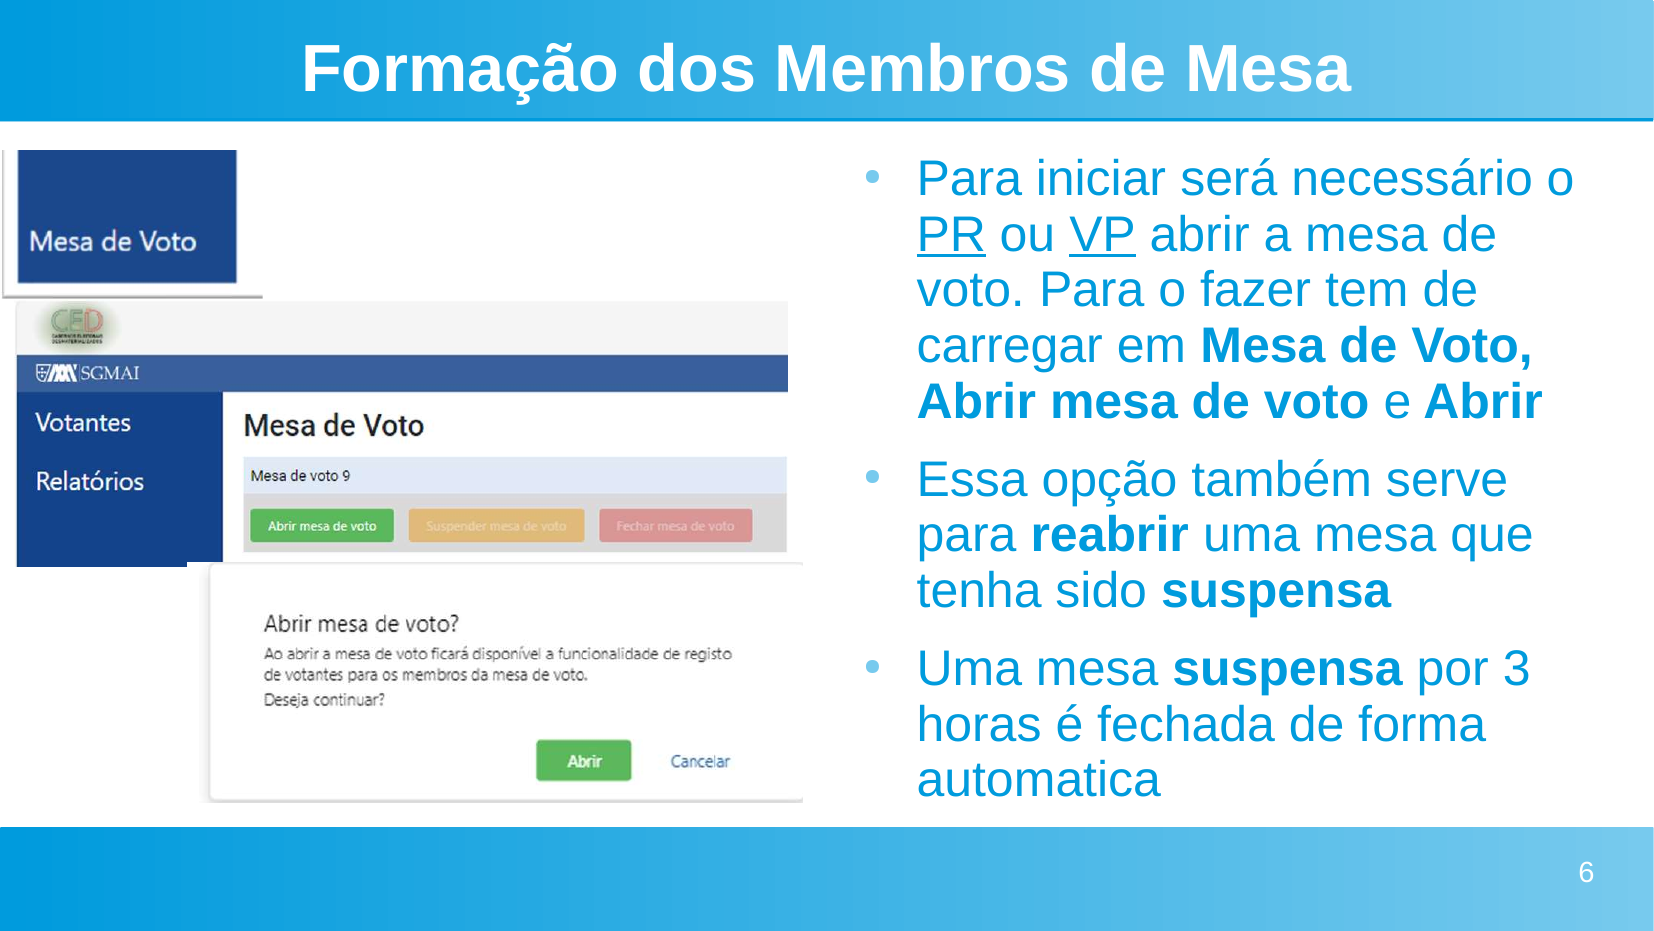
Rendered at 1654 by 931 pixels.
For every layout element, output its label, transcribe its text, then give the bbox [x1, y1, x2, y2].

list Para iniciar será necessário o PR ou VP abrir a mesa de voto. Para o fazer tem de carregar em Mesa de Voto, Abrir mesa de voto e Abrir Essa opção também serve para reabrir uma mesa que tenha sido suspensa Uma mesa suspensa por 3 horas é fechada de forma automatica [845, 150, 1596, 826]
picture [0, 150, 803, 803]
title Formação dos Membros de Mesa [59, 29, 1595, 108]
